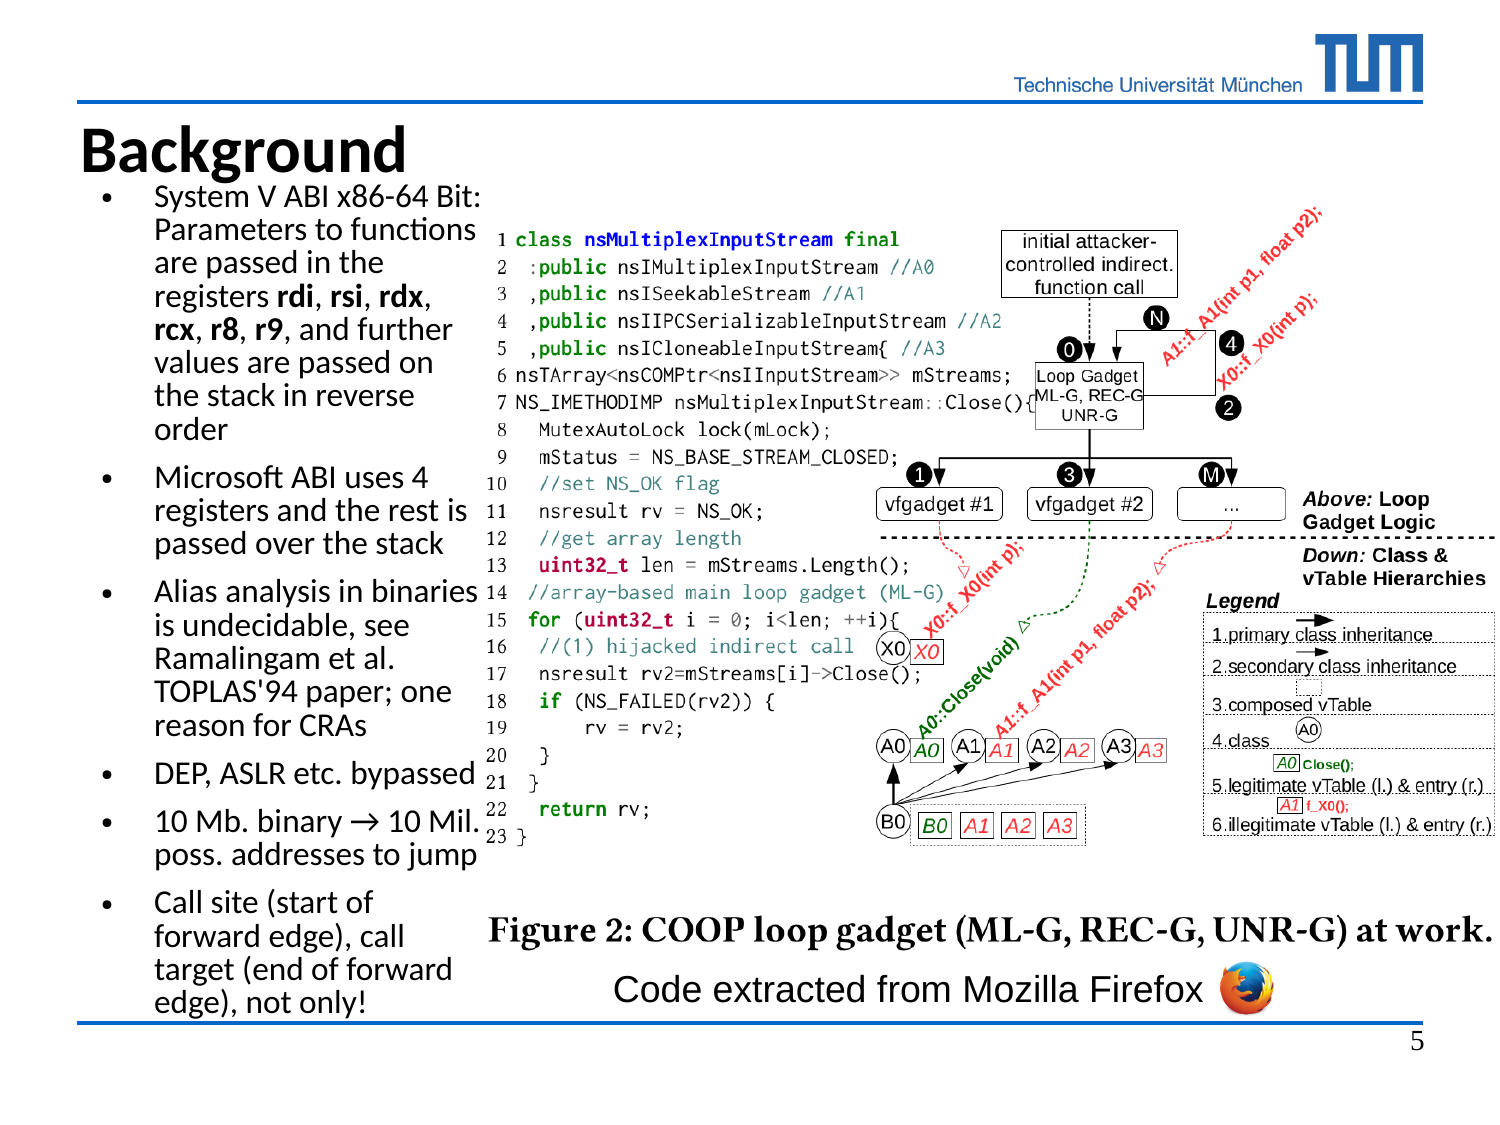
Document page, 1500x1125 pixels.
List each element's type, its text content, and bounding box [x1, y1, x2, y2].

list System V ABI x86-64 Bit: Parameters to functions are passed in the registers rdi, rsi, rdx, rcx, r8, r9, and further values are passed on the stack in reverse order Microsoft ABI uses 4 registers and the rest is passed over the stack Alias analysis in binaries is undecidable, see Ramalingam et al. TOPLAS'94 paper; one reason for CRAs DEP, ASLR etc. bypassed 10 Mb. binary → 10 Mil. poss. addresses to jump Call site (start of forward edge), call target (end of forward edge), not only! [83, 182, 483, 1125]
picture [481, 204, 1500, 953]
title Background [80, 112, 1419, 200]
text_box Code extracted from Mozilla Firefox [598, 960, 1219, 1018]
picture [1218, 960, 1275, 1017]
picture [1014, 34, 1423, 92]
